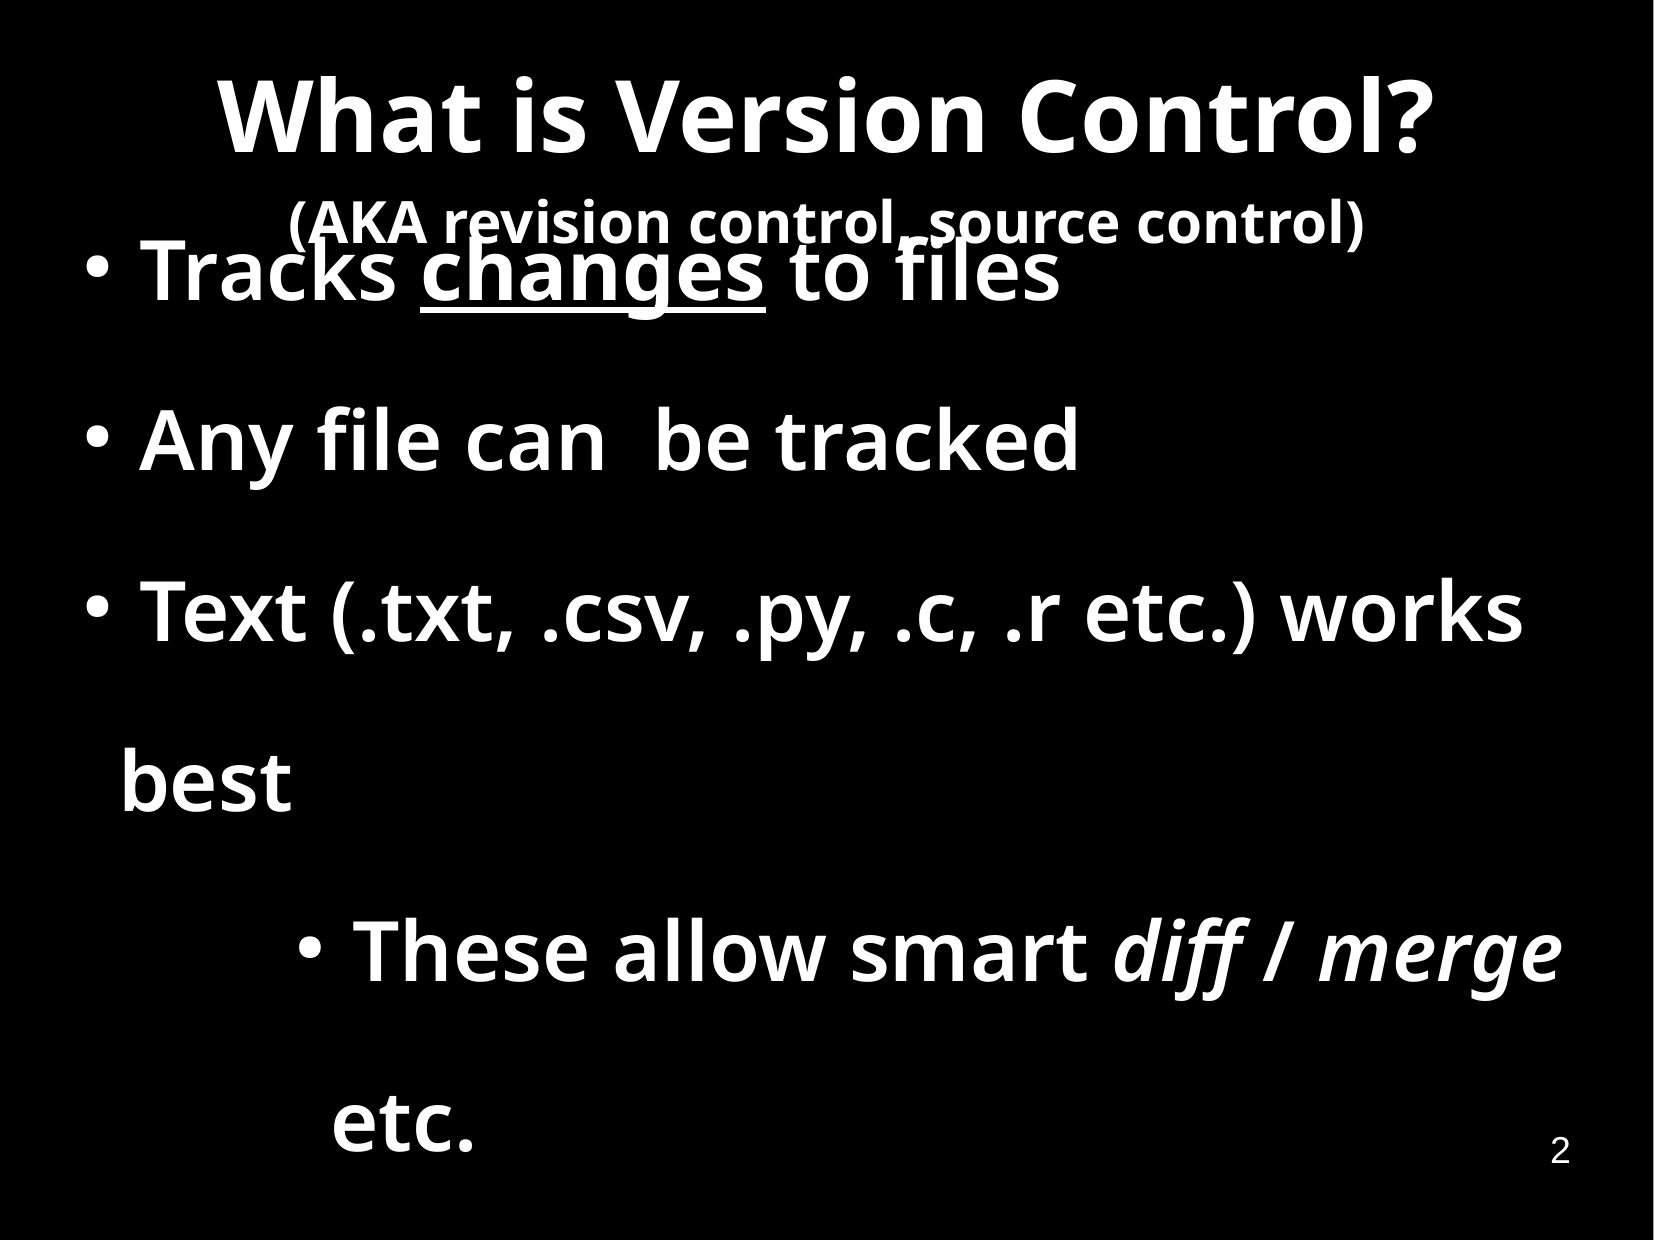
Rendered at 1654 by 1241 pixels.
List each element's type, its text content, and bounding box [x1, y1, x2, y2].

subtitle Tracks changes to files Any file can be tracked Text (.txt, .csv, .py, .c, .r etc.) works best These allow smart diff / merge etc. [82, 250, 1571, 1194]
text_box 2 [1535, 1122, 1586, 1179]
title What is Version Control? (AKA revision control, source control) [82, 49, 1571, 250]
